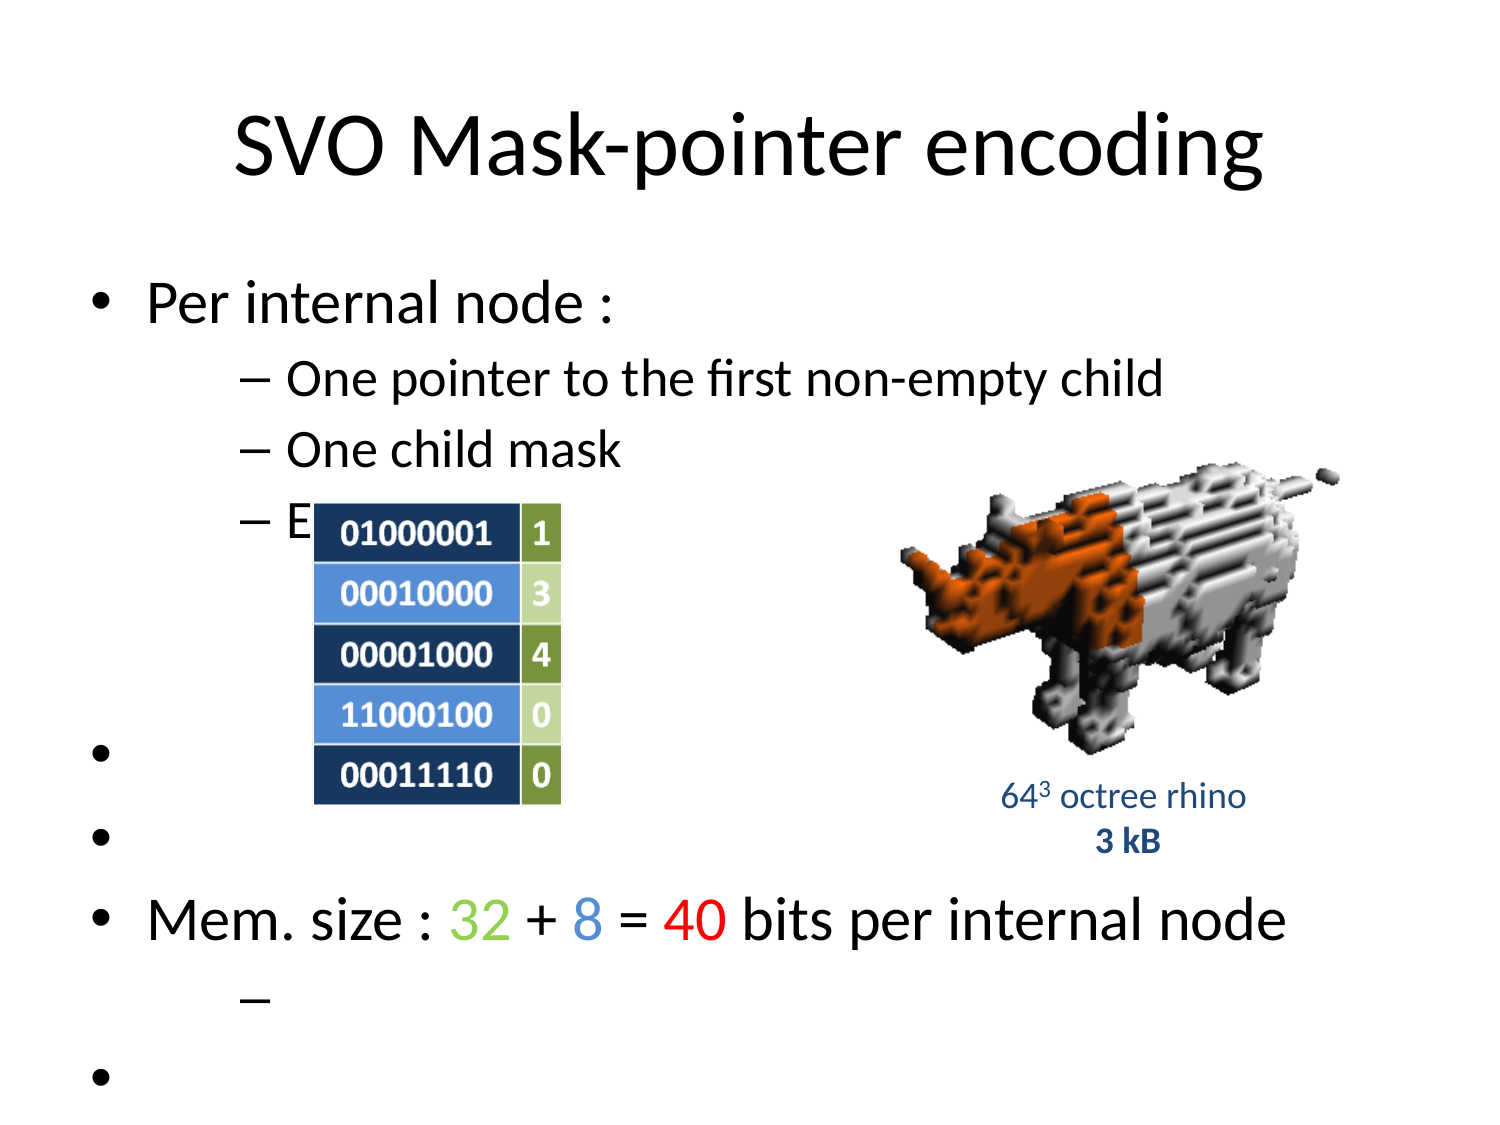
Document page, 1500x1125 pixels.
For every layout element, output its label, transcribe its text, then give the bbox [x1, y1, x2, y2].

text_box 643 octree rhino 3 kB [950, 763, 1306, 870]
title SVO Mask-pointer encoding [75, 45, 1426, 233]
picture [879, 420, 1357, 763]
picture [301, 490, 574, 817]
list Per internal node : One pointer to the first non-empty child One child mask Ex : Mem. size : 32 + 8 = 40 bits per internal node [75, 262, 1426, 1005]
